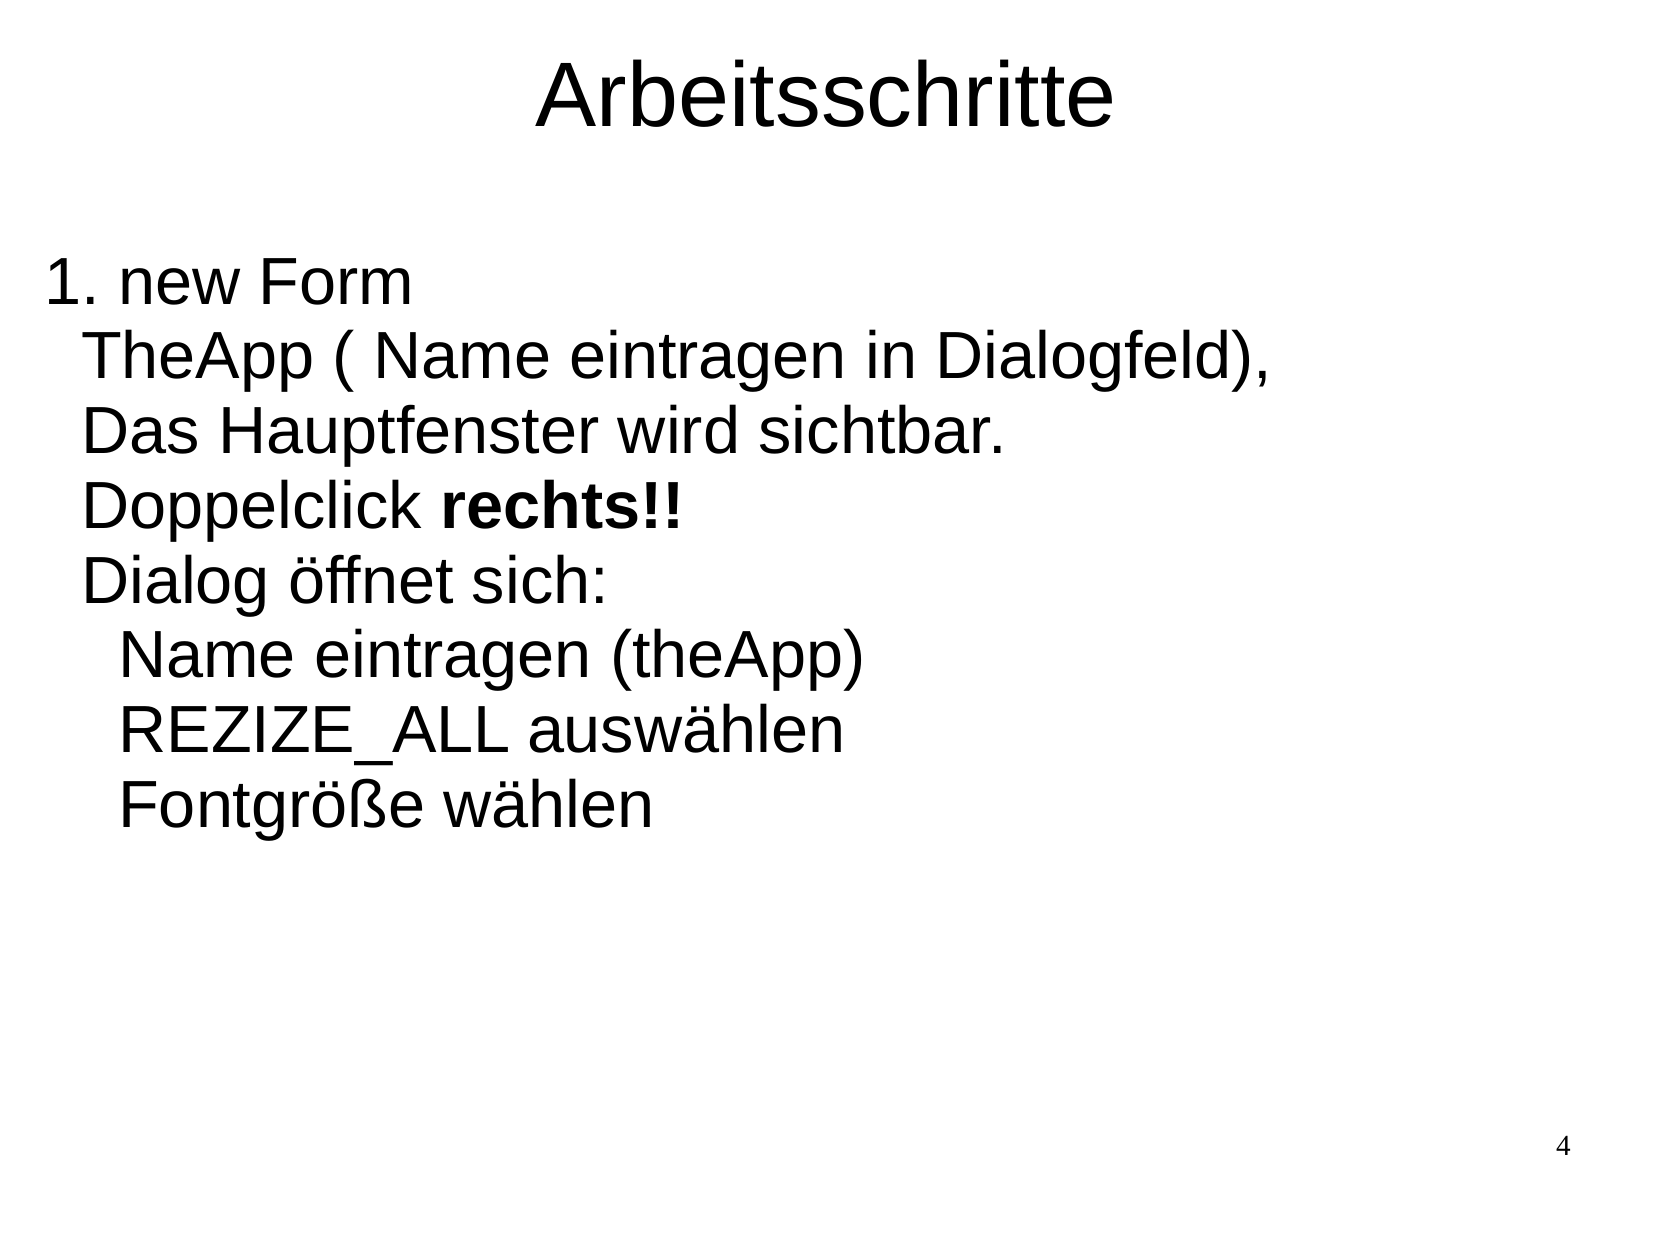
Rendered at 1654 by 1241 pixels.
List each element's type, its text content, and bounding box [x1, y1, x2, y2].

title Arbeitsschritte [82, 29, 1571, 160]
text_box 1. new Form TheApp ( Name eintragen in Dialogfeld), Das Hauptfenster wird sichtbar. Doppelclick rechts!! Dialog öffnet sich: Name eintragen (theApp) REZIZE_ALL auswählen Fontgröße wählen [29, 236, 1625, 1211]
